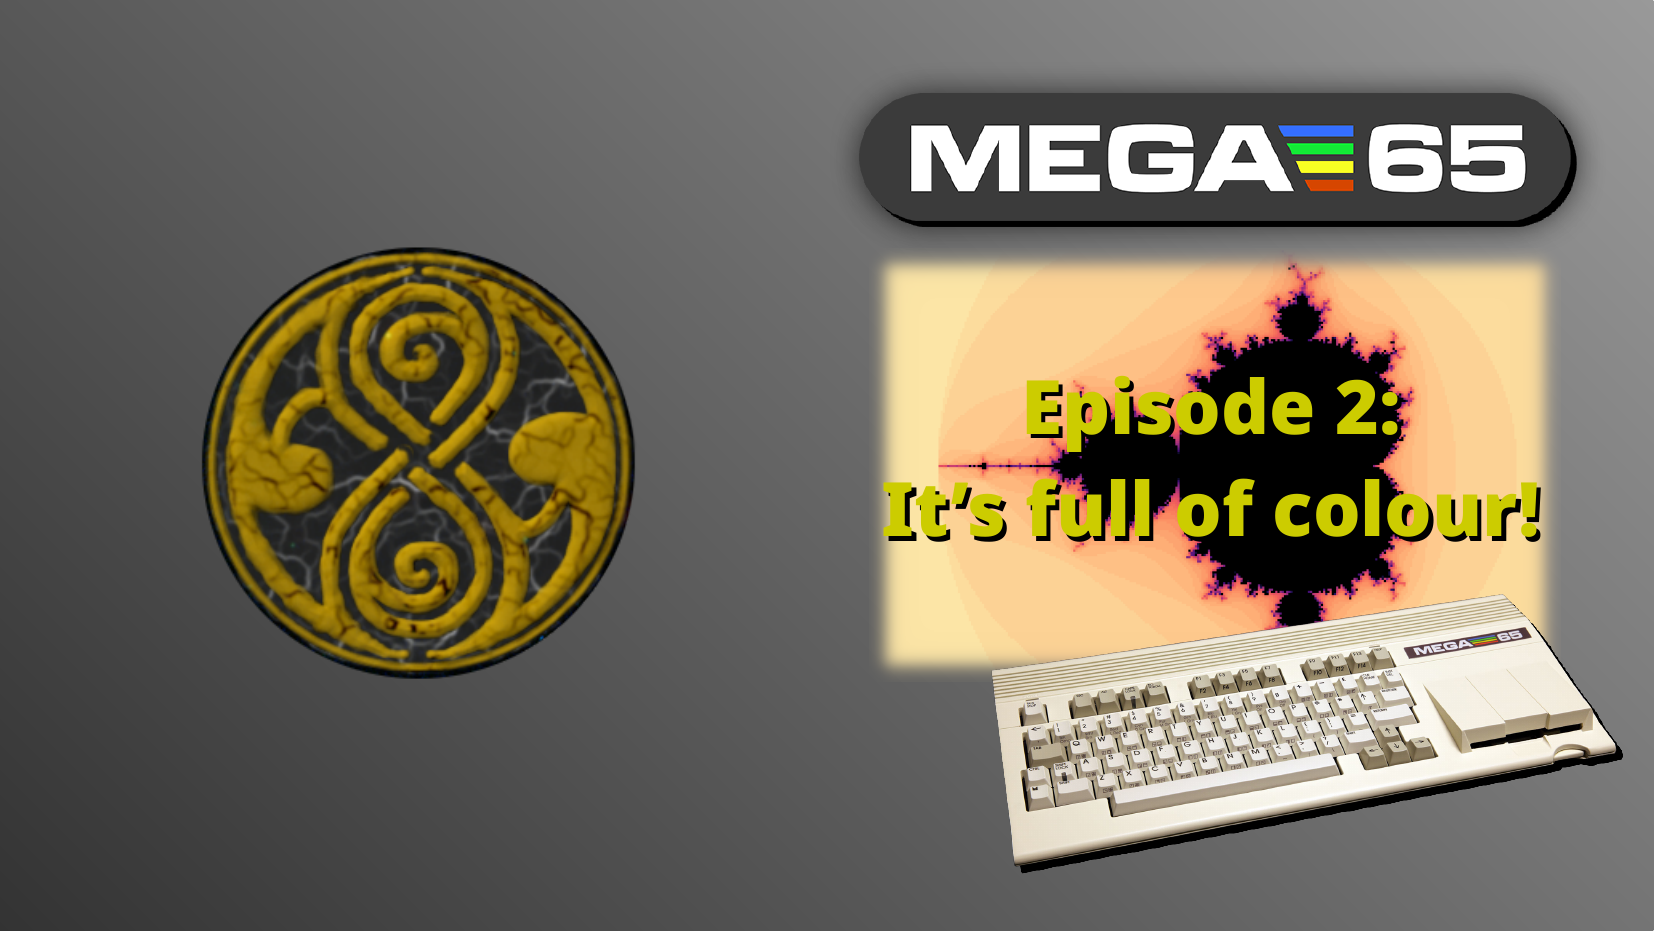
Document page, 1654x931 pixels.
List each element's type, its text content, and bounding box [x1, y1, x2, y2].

picture [825, 59, 1605, 255]
picture [196, 243, 640, 687]
text_box Episode 2: It’s full of colour! [867, 346, 1556, 567]
picture [869, 261, 1654, 931]
